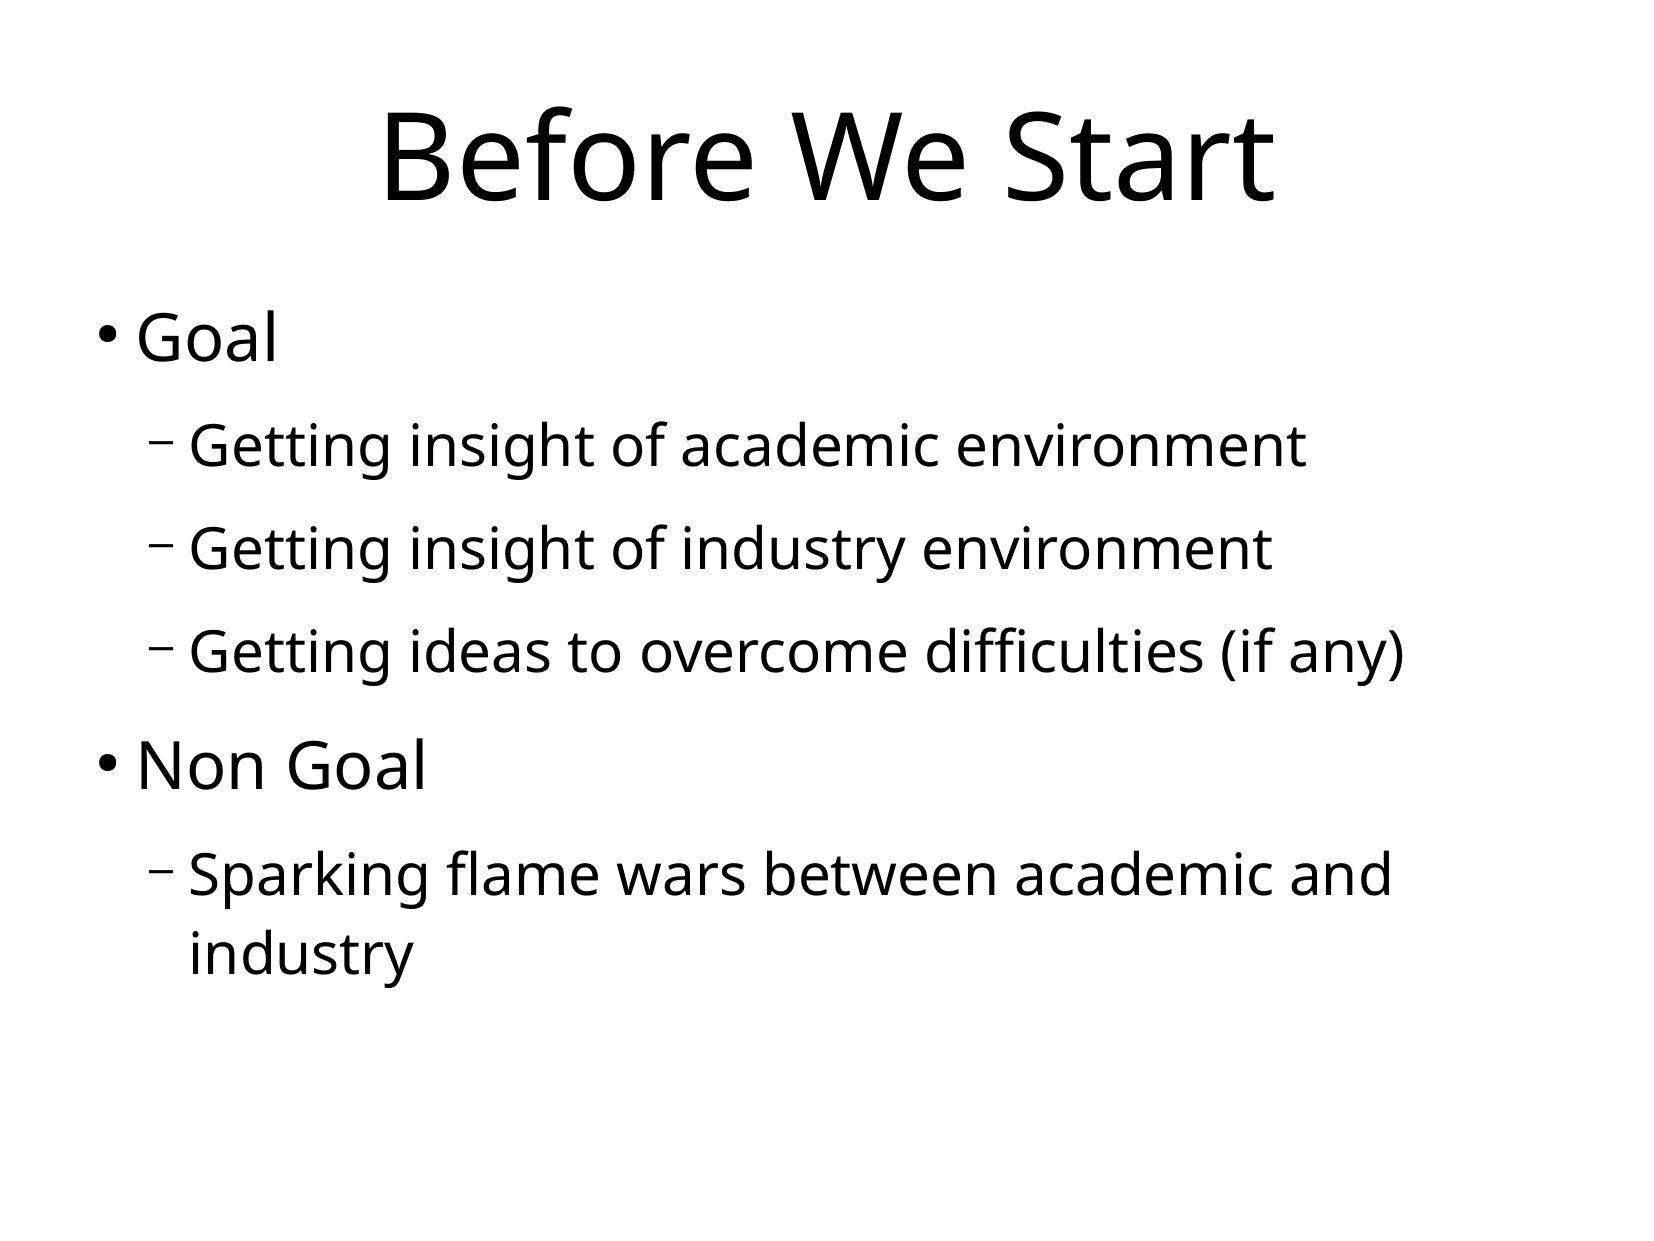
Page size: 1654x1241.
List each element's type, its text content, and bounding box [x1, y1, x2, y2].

list Goal Getting insight of academic environment Getting insight of industry environment Getting ideas to overcome difficulties (if any) Non Goal Sparking flame wars between academic and industry [82, 290, 1571, 1010]
title Before We Start [82, 49, 1571, 257]
